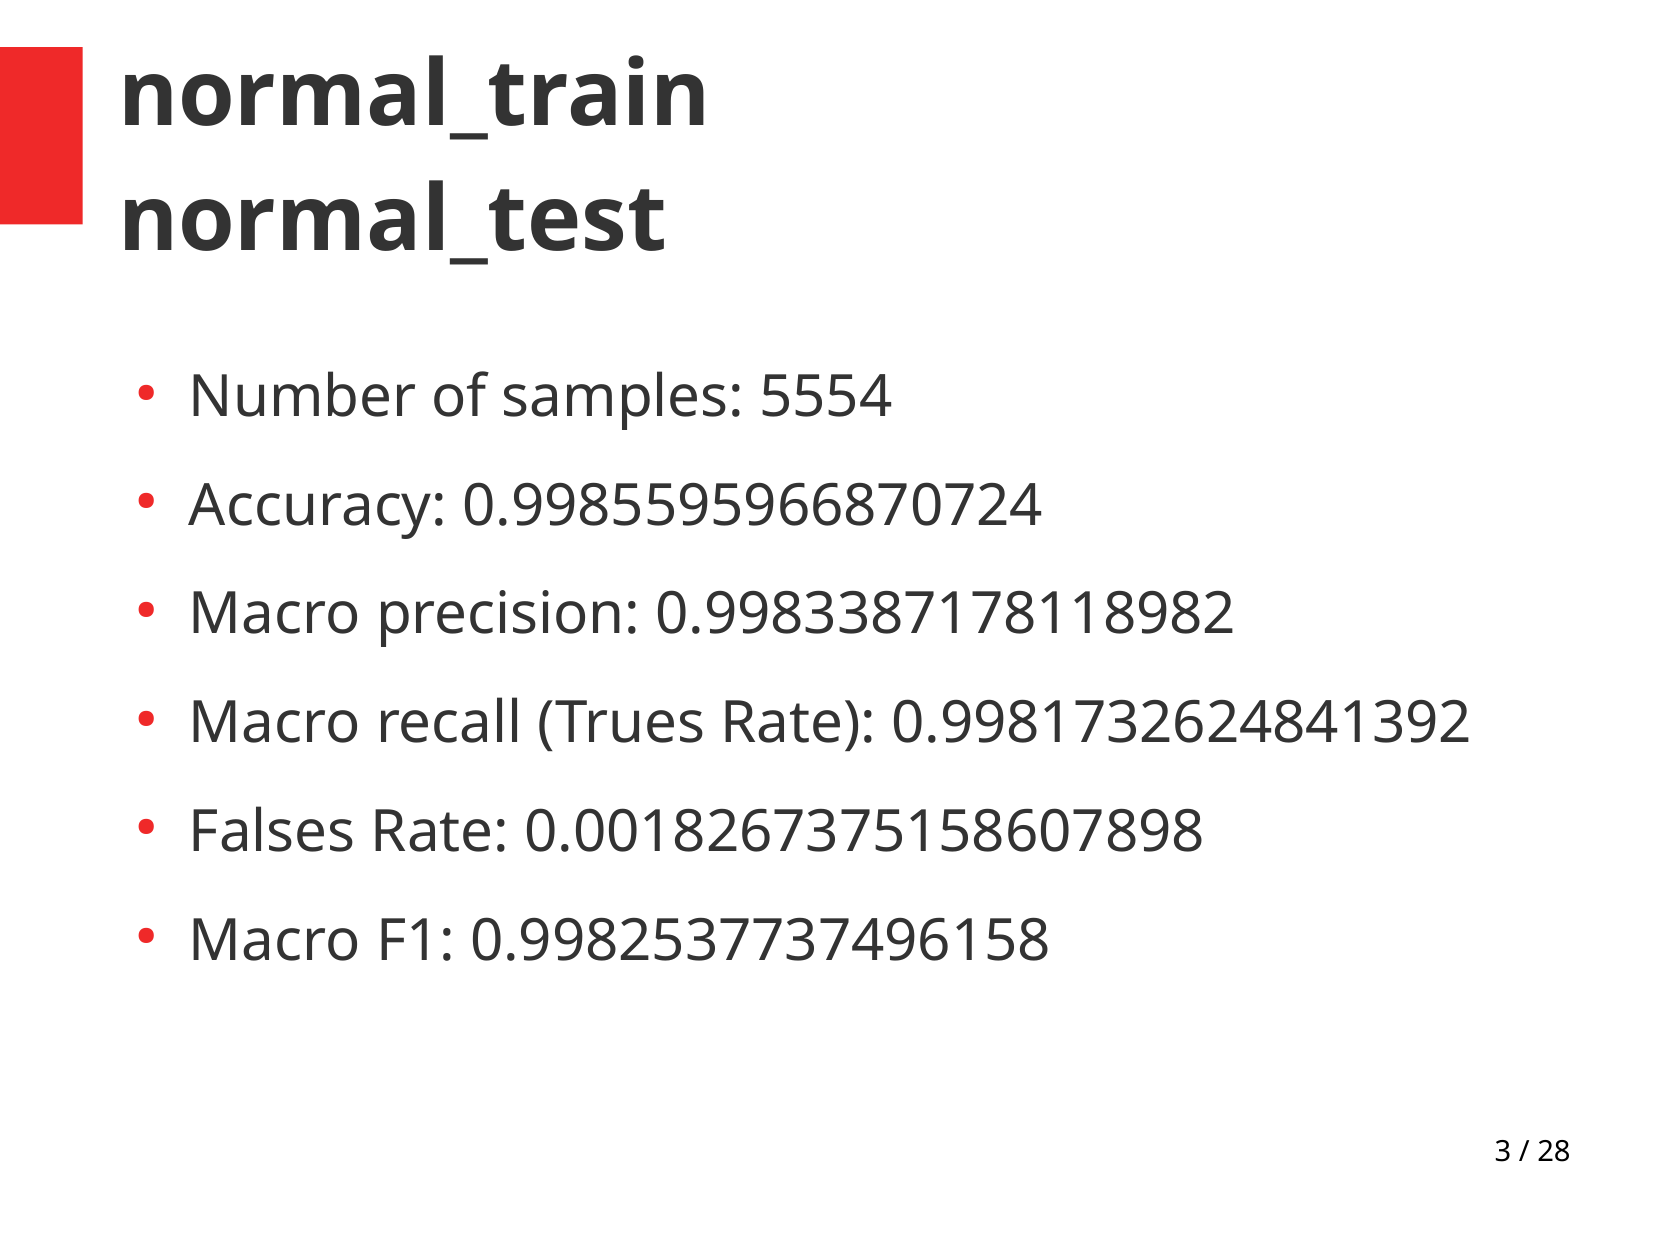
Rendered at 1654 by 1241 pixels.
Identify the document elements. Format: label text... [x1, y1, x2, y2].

title normal_train normal_test [118, 45, 1571, 260]
list Number of samples: 5554 Accuracy: 0.9985595966870724 Macro precision: 0.9983387178118982 Macro recall (Trues Rate): 0.9981732624841392 Falses Rate: 0.0018267375158607898 Macro F1: 0.9982537737496158 [118, 354, 1536, 1074]
